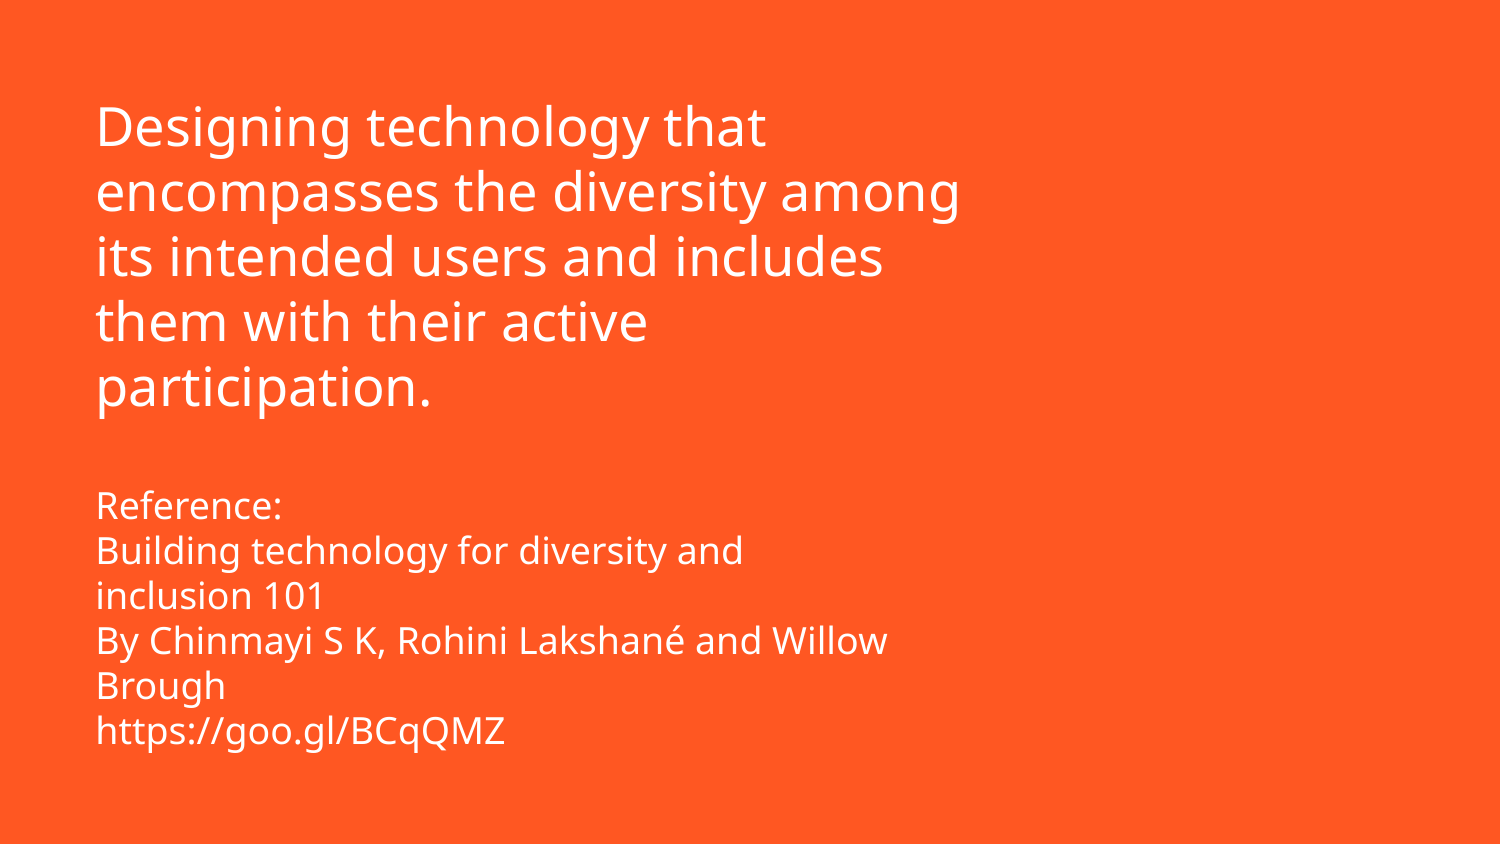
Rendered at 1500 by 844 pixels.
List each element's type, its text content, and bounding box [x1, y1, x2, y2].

title Designing technology that encompasses the diversity among its intended users and includes them with their active participation. Reference: Building technology for diversity and inclusion 101 By Chinmayi S K, Rohini Lakshané and Willow Brough https://goo.gl/BCqQMZ [80, 86, 1013, 758]
